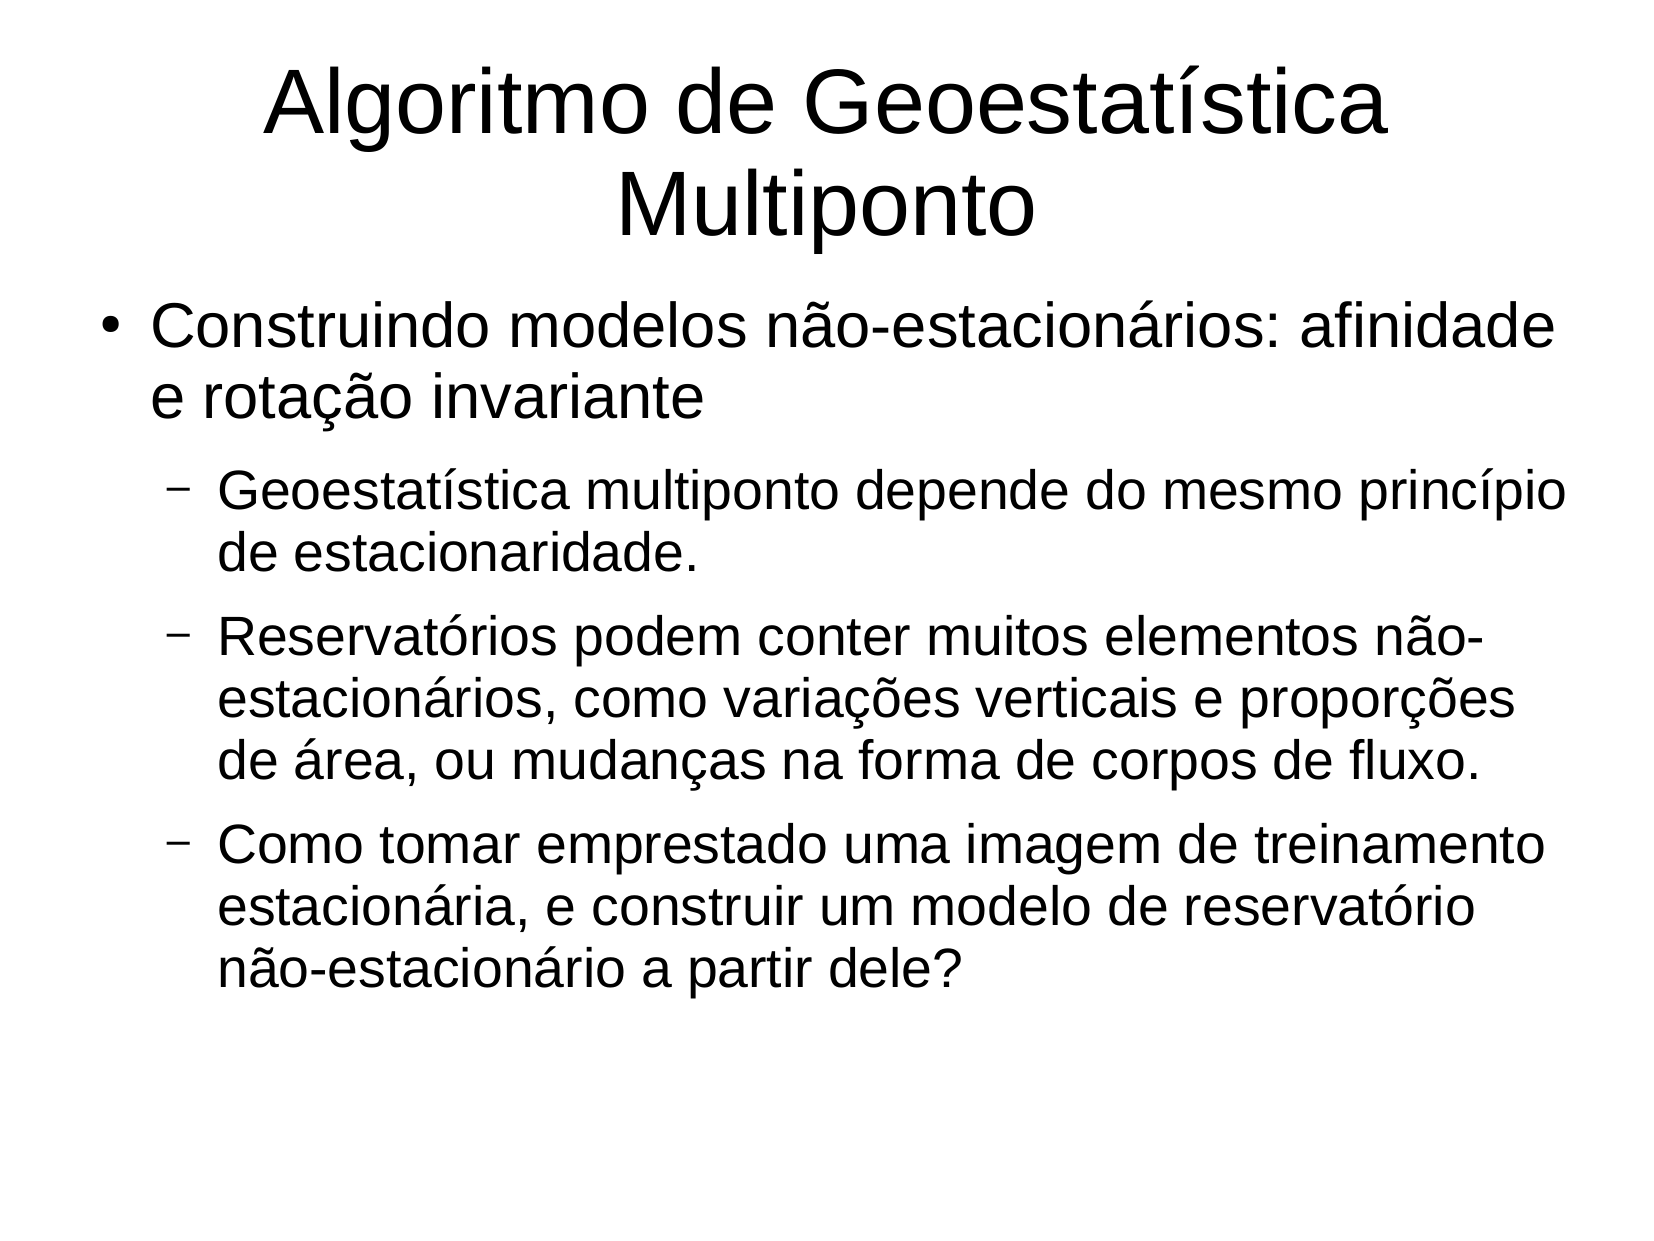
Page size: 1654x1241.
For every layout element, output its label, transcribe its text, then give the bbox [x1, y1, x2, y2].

title Algoritmo de Geoestatística Multiponto [82, 49, 1571, 257]
list Construindo modelos não-estacionários: afinidade e rotação invariante Geoestatística multiponto depende do mesmo princípio de estacionaridade. Reservatórios podem conter muitos elementos não-estacionários, como variações verticais e proporções de área, ou mudanças na forma de corpos de fluxo. Como tomar emprestado uma imagem de treinamento estacionária, e construir um modelo de reservatório não-estacionário a partir dele? [82, 290, 1571, 1010]
